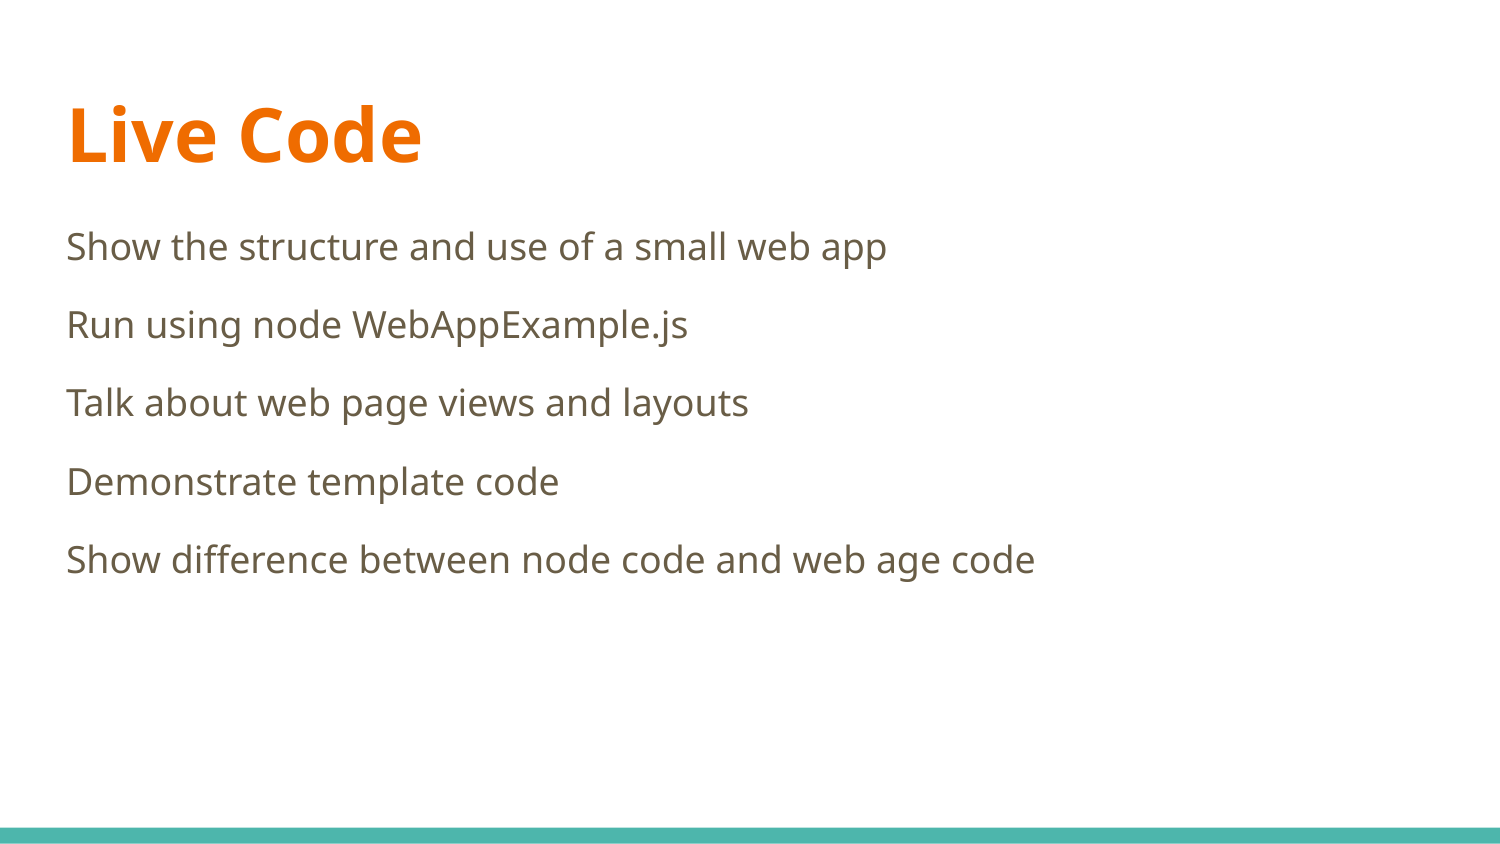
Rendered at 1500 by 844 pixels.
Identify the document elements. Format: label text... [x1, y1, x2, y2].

title Live Code [51, 72, 1449, 189]
list Show the structure and use of a small web app Run using node WebAppExample.js Talk about web page views and layouts Demonstrate template code Show difference between node code and web age code [51, 207, 1449, 750]
